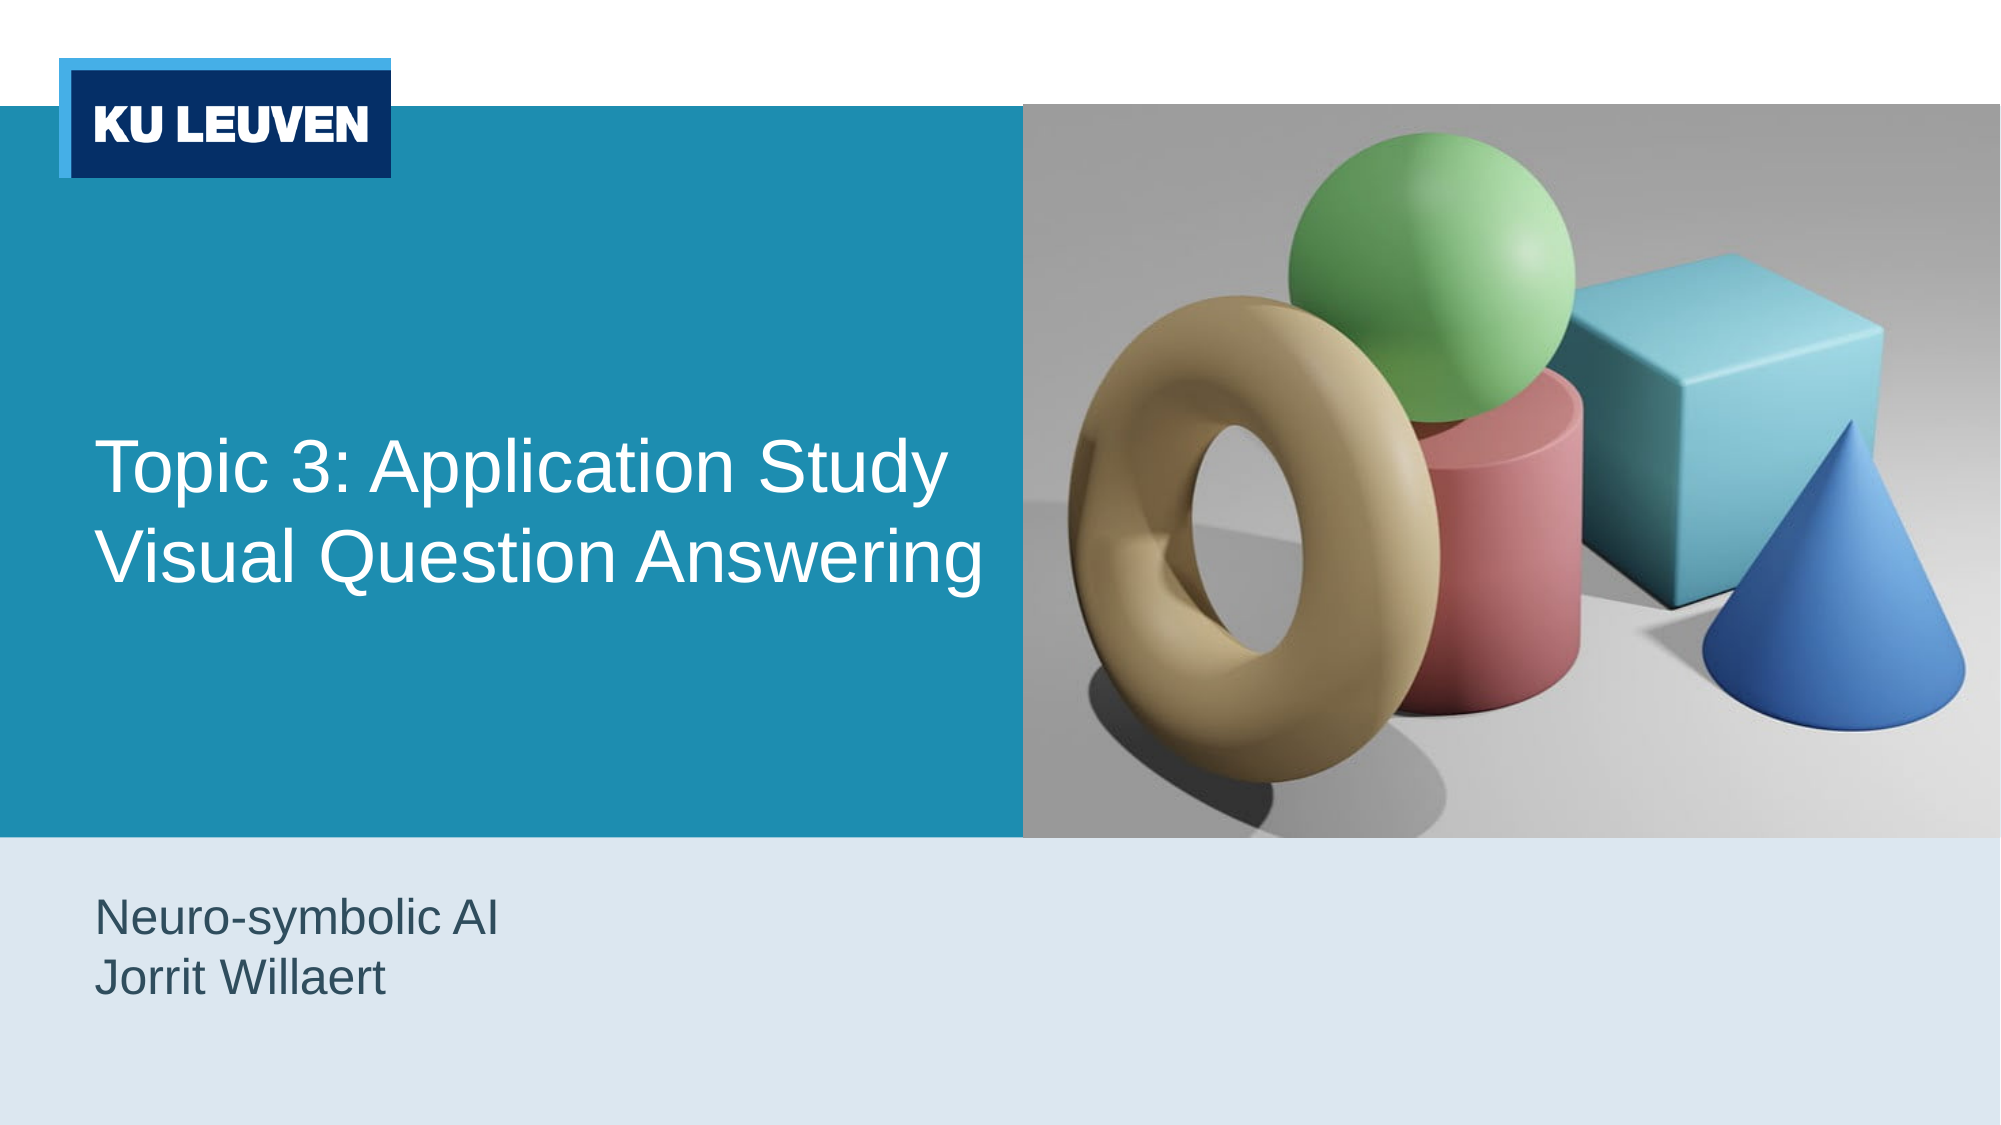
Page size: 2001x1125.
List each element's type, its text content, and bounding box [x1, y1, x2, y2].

subtitle Neuro-symbolic AI Jorrit Willaert [94, 884, 1095, 1005]
picture [59, 58, 391, 178]
picture [1023, 104, 2000, 838]
title Topic 3: Application Study Visual Question Answering [94, 177, 1023, 838]
